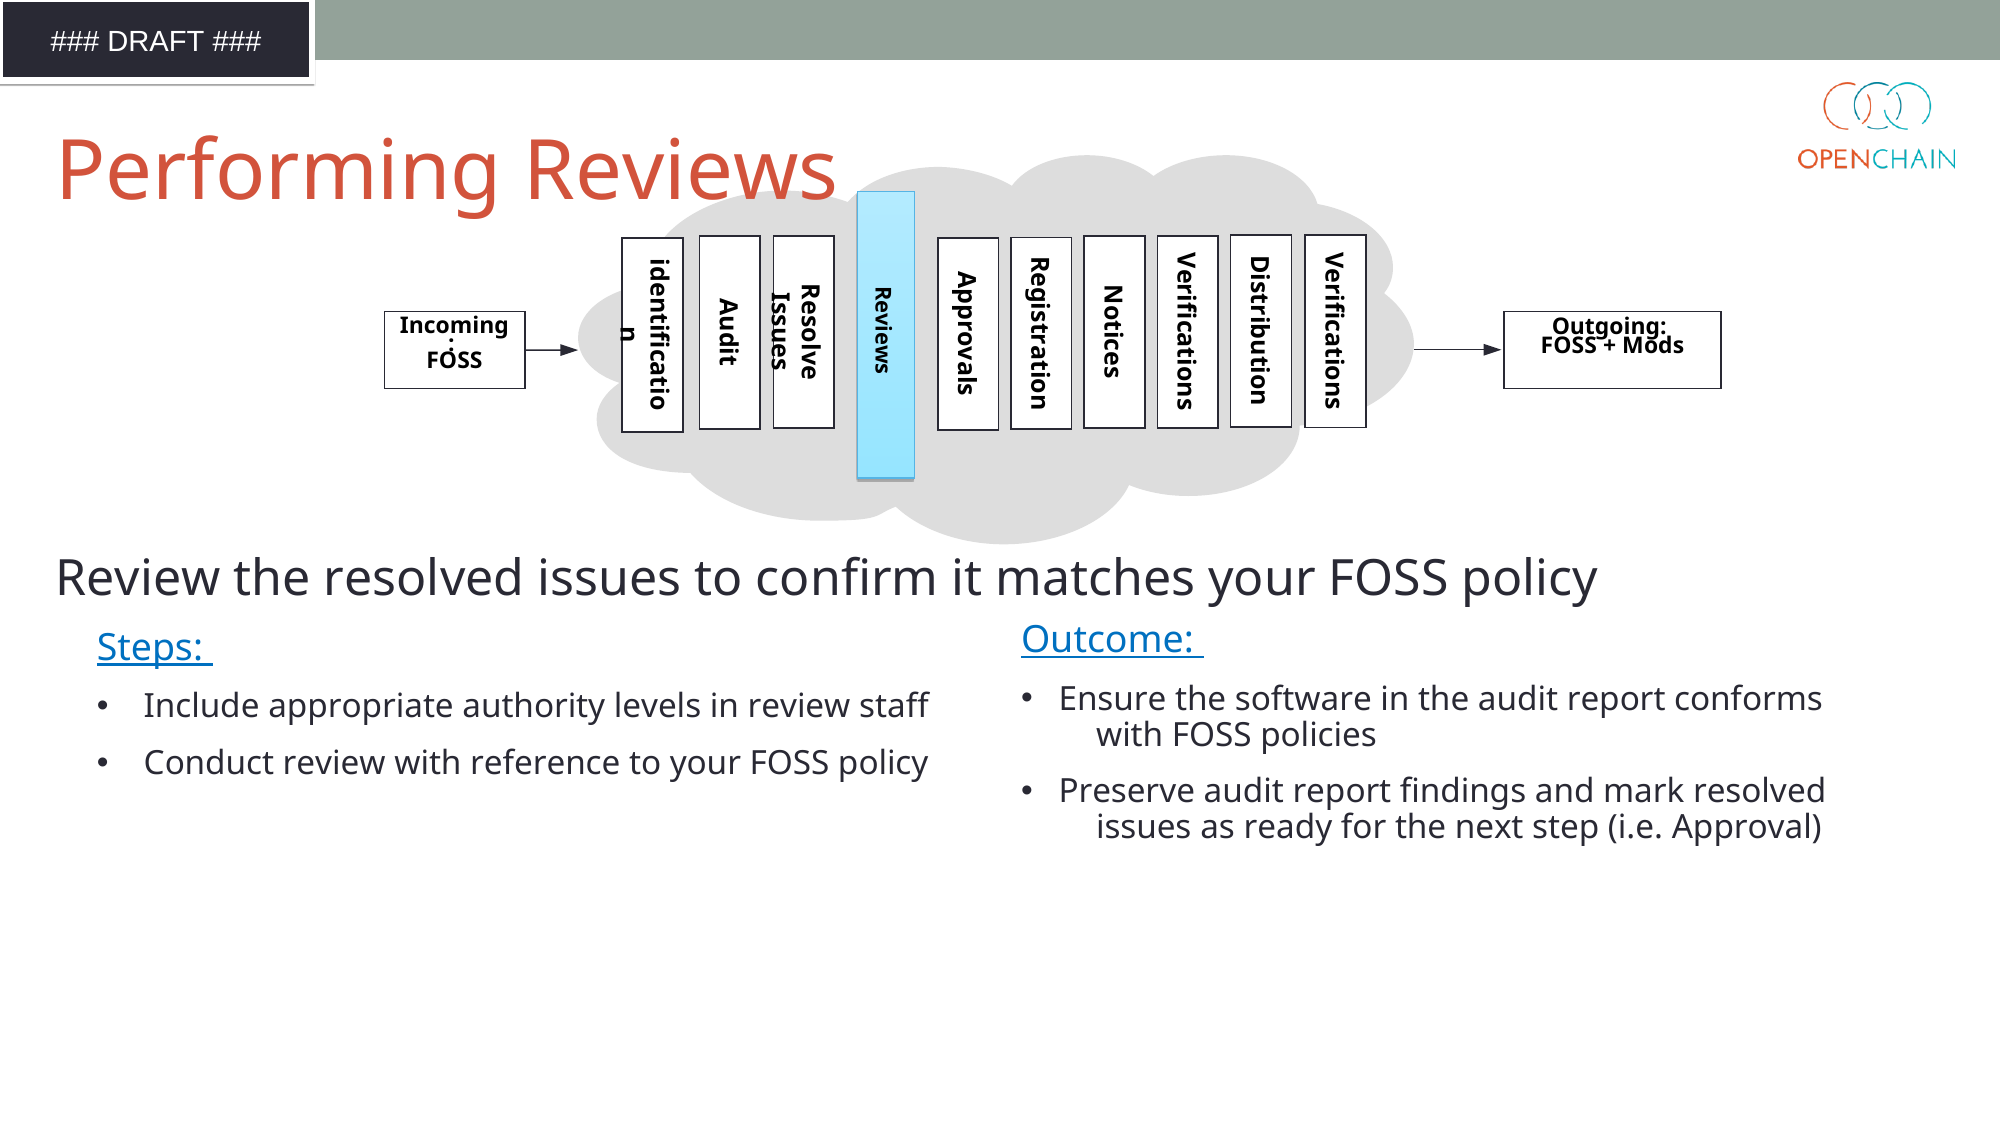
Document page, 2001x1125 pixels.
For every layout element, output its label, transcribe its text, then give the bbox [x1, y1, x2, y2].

text_box [578, 248, 1305, 538]
text_box Approvals [938, 248, 998, 430]
text_box [1366, 248, 1414, 407]
text_box Distribution [1231, 248, 1291, 427]
text_box Outcome: Ensure the software in the audit report conforms with FOSS policies Preserve audit report findings and mark resolved issues as ready for the next step (i.e. Approval) [1005, 614, 1898, 1078]
text_box Review the resolved issues to confirm it matches your FOSS policy [40, 538, 2000, 614]
text_box Steps: Include appropriate authority levels in review staff Conduct review with reference to your FOSS policy [81, 620, 961, 1075]
text_box Audit [699, 248, 760, 429]
text_box identification [622, 248, 683, 432]
text_box Notices [1084, 248, 1145, 428]
text_box Resolve Issues [774, 248, 834, 428]
text_box Performing Reviews [40, 84, 1841, 248]
text_box Registration [1011, 248, 1071, 429]
text_box Incoming: FOSS [384, 312, 525, 388]
text_box Outgoing: FOSS + Mods [1504, 312, 1721, 388]
text_box Verifications [1305, 248, 1366, 427]
text_box Reviews [856, 248, 913, 474]
text_box Verifications [1157, 248, 1218, 428]
